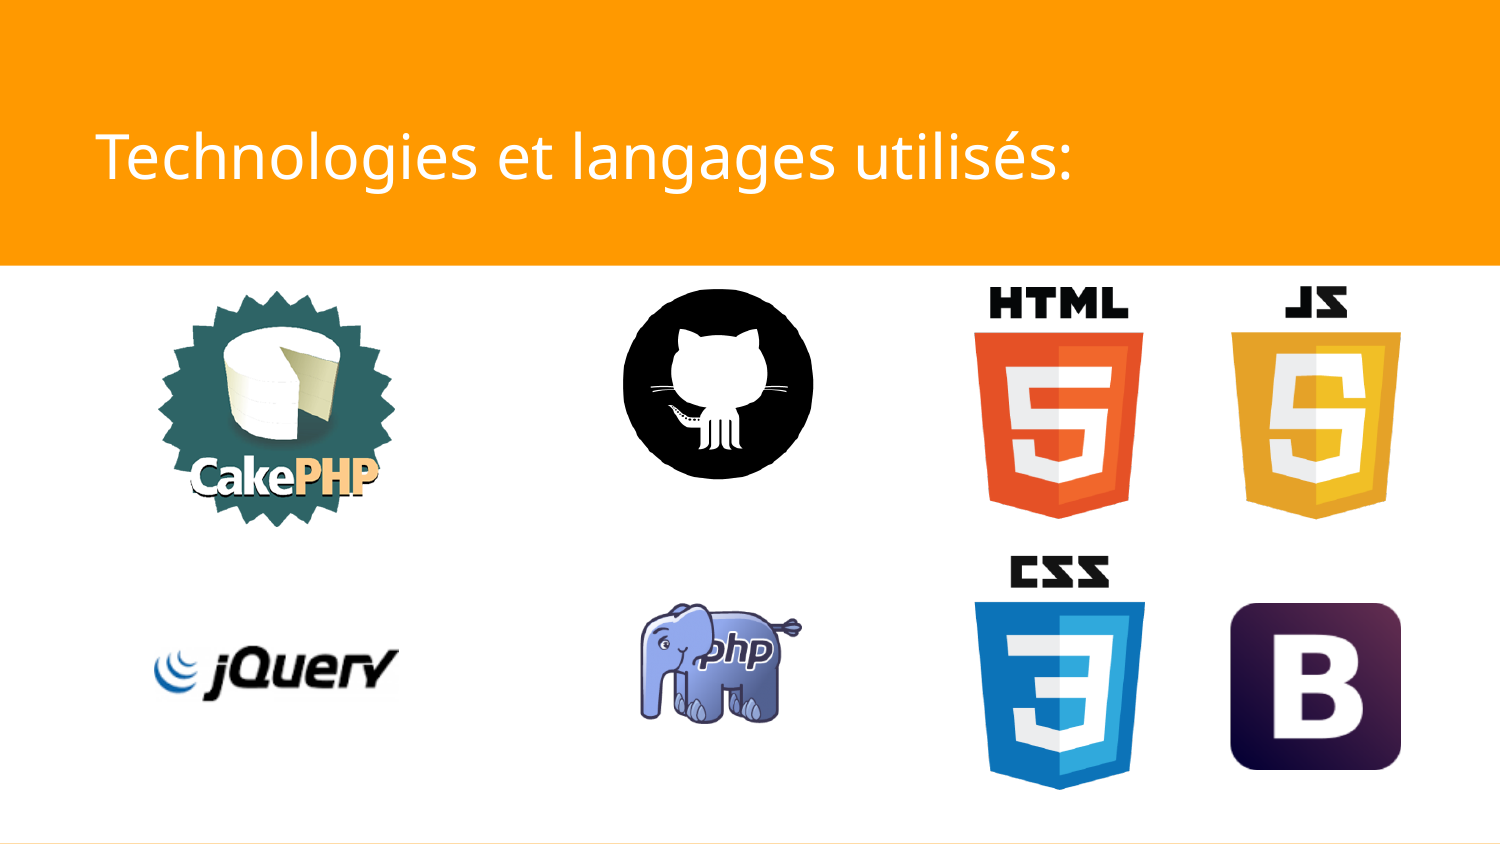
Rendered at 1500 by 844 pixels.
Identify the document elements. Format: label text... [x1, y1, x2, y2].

picture [498, 283, 1452, 797]
subtitle [0, 265, 1500, 844]
picture [158, 291, 395, 527]
title Technologies et langages utilisés: [80, 43, 1452, 265]
picture [154, 552, 399, 797]
picture [599, 265, 836, 502]
